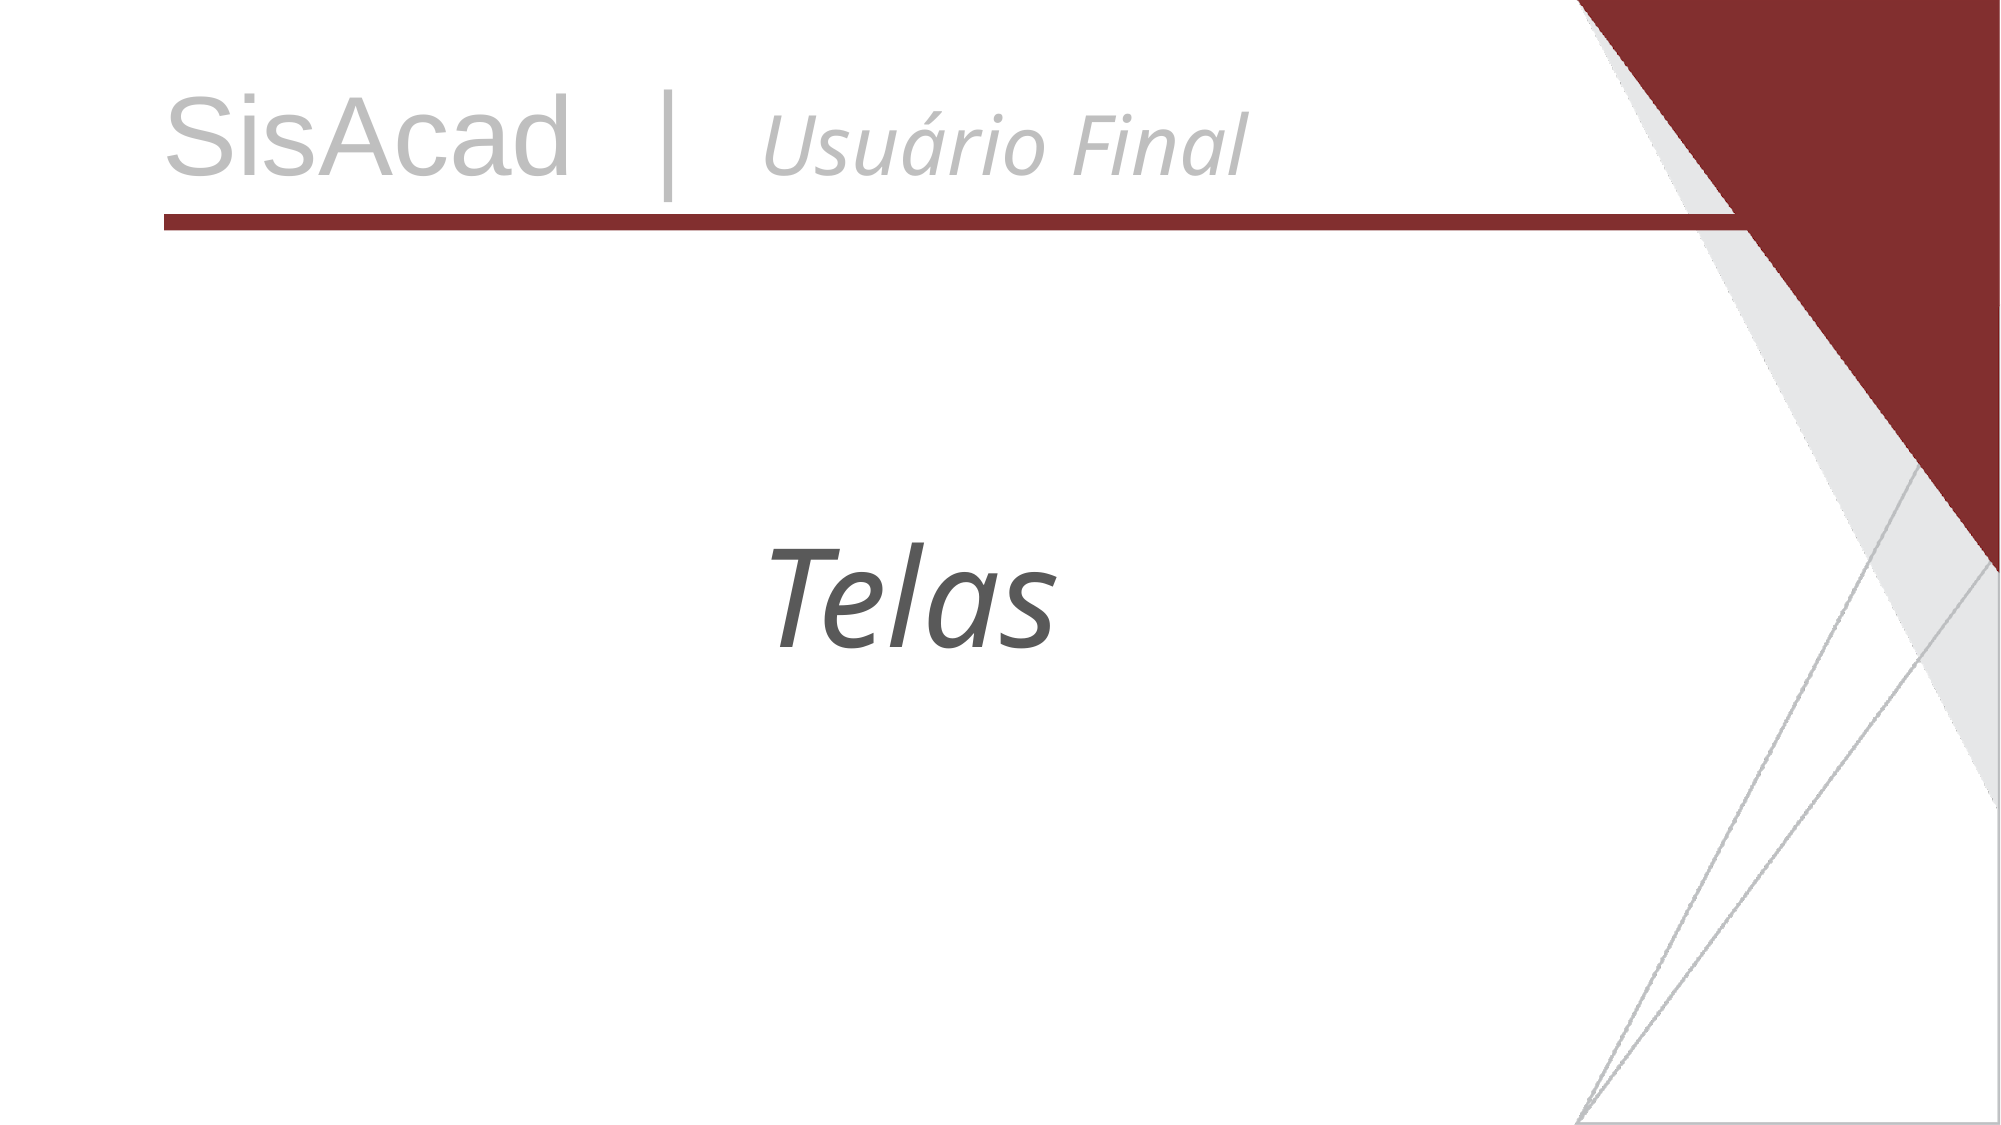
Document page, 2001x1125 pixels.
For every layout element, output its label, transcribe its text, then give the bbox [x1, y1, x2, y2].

text_box SisAcad | Usuário Final [147, 55, 1681, 208]
picture [0, 0, 2001, 1125]
text_box [164, 214, 1927, 231]
text_box Telas [164, 302, 1730, 1125]
